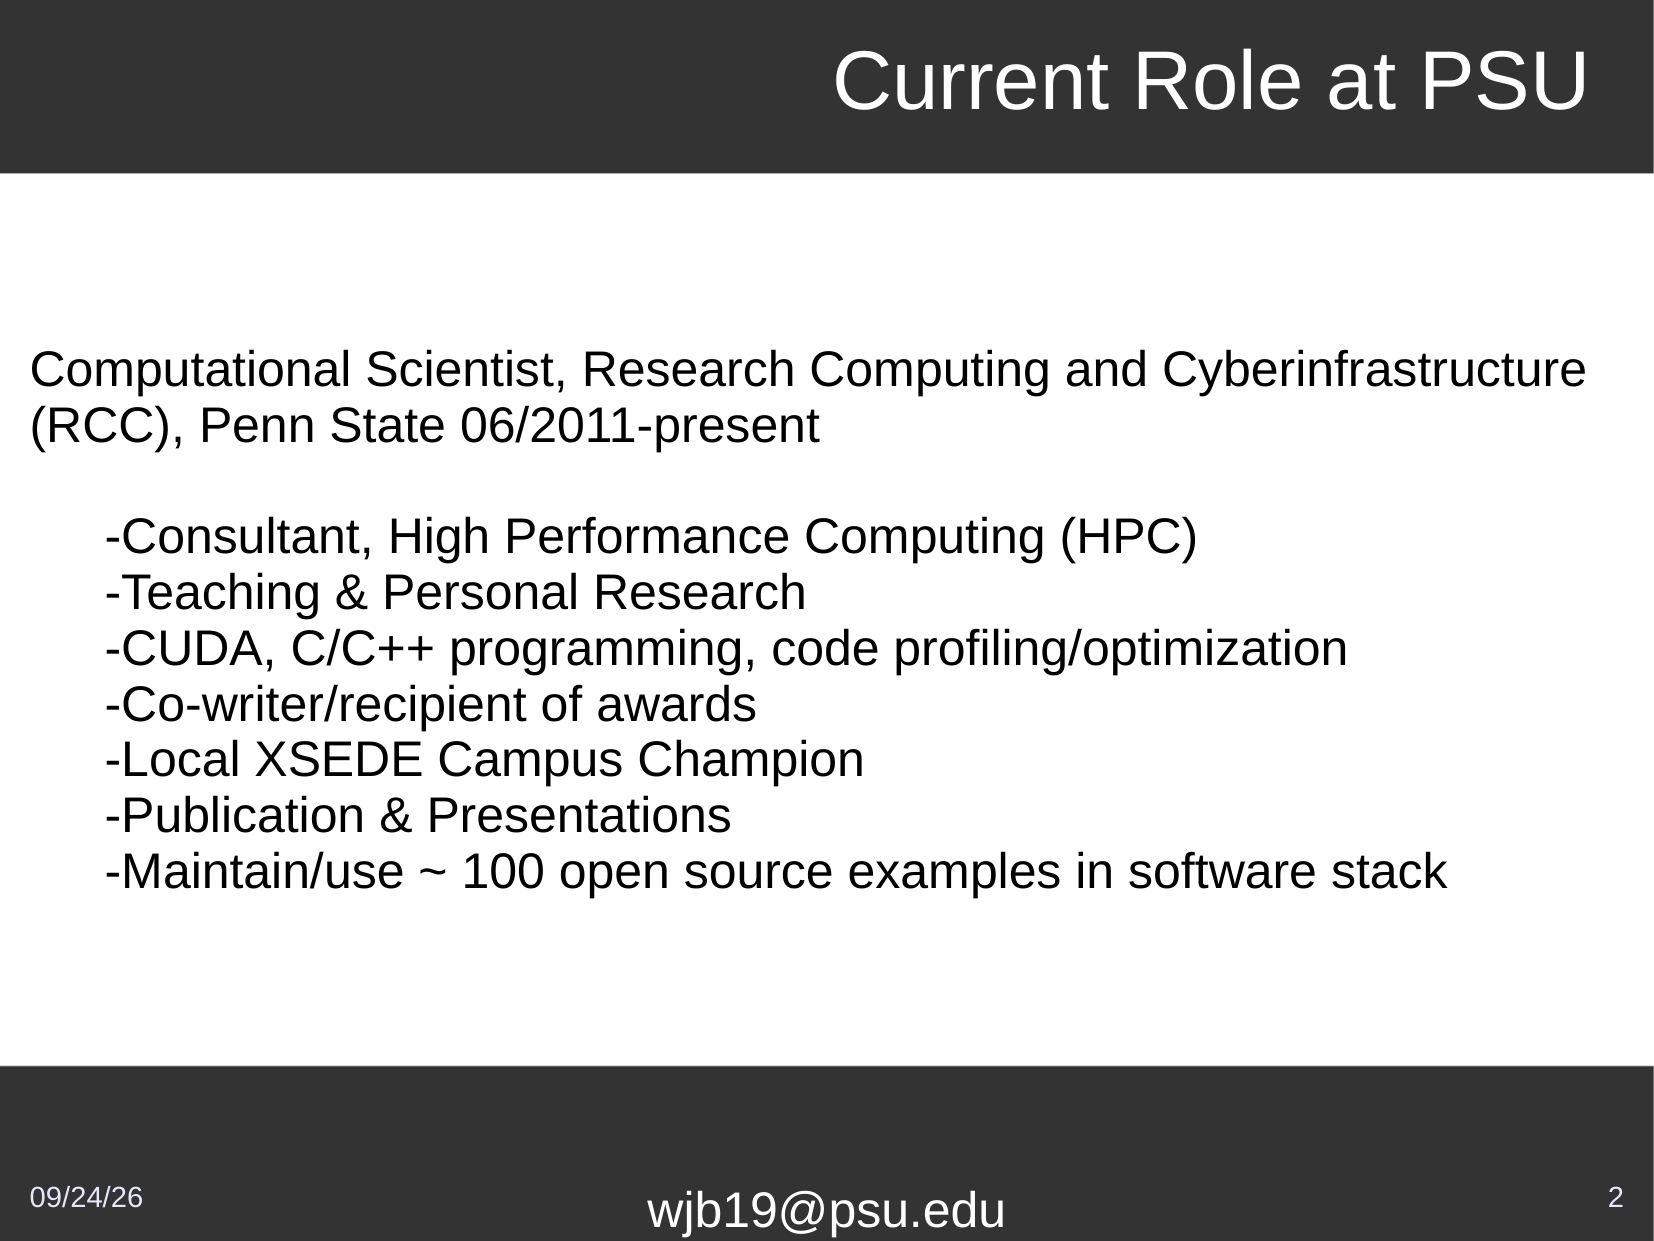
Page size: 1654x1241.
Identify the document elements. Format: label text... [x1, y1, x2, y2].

picture [0, 0, 1654, 1241]
subtitle wjb19@psu.edu [29, 1182, 1625, 1239]
title Computational Scientist, Research Computing and Cyberinfrastructure (RCC), Penn State 06/2011-present -Consultant, High Performance Computing (HPC) -Teaching & Personal Research -CUDA, C/C++ programming, code profiling/optimization -Co-writer/recipient of awards -Local XSEDE Campus Champion -Publication & Presentations -Maintain/use ~ 100 open source examples in software stack [29, 214, 1625, 1027]
text_box Current Role at PSU [817, 27, 1606, 136]
